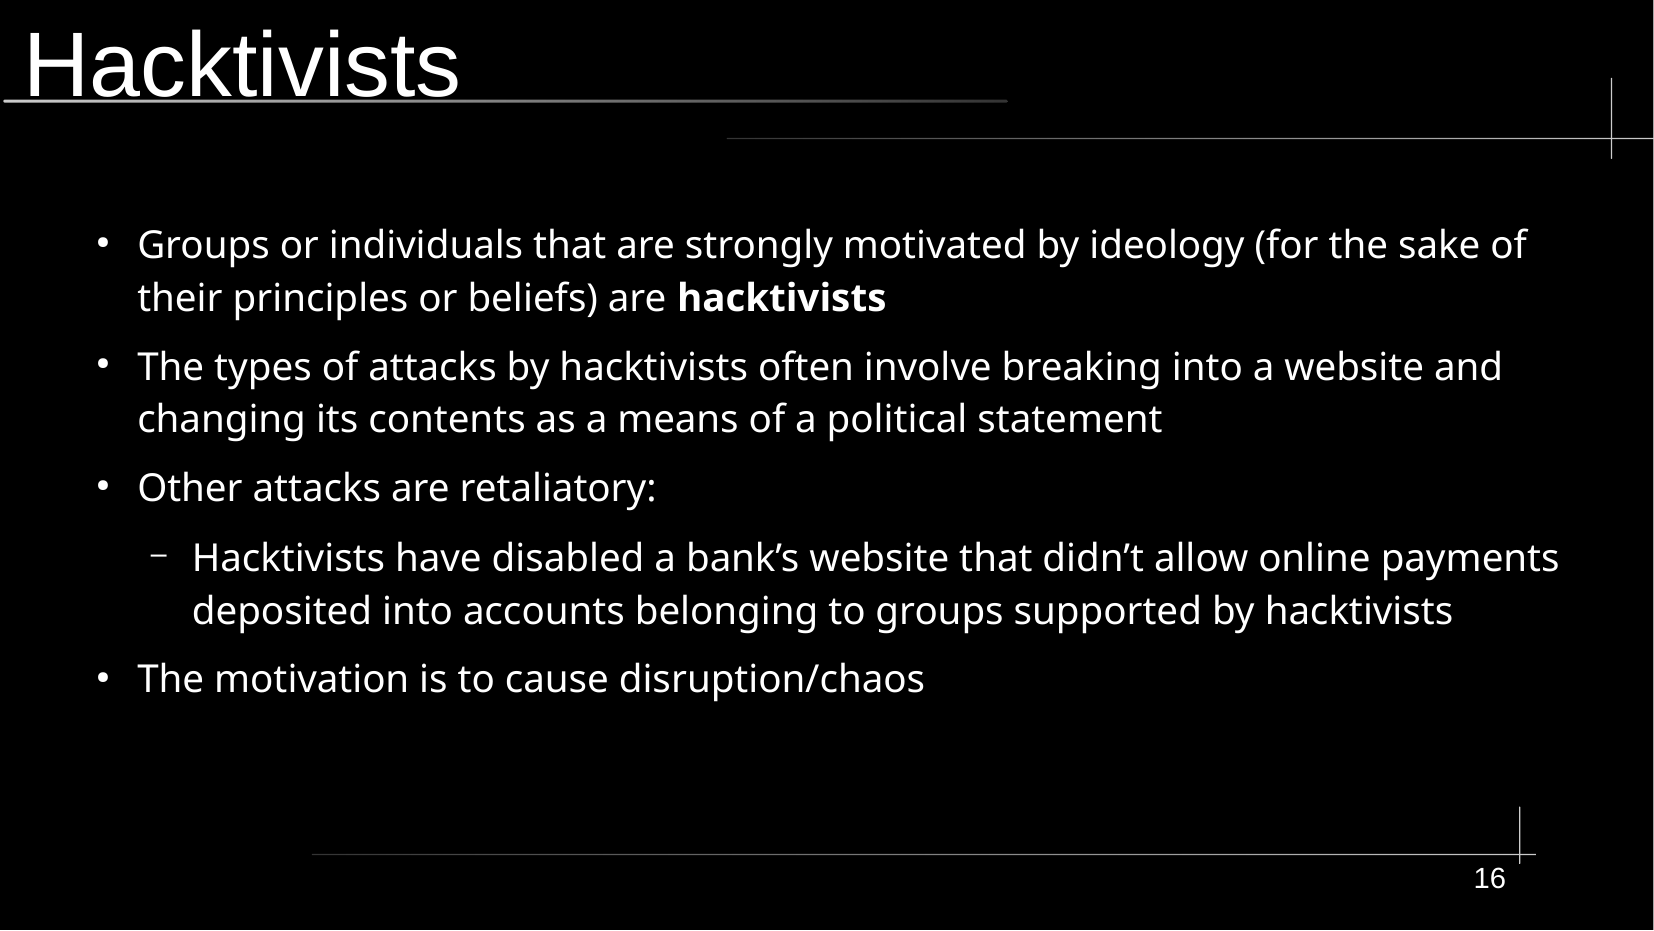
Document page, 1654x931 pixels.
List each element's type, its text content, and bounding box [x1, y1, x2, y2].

title Hacktivists [23, 11, 1589, 119]
list Groups or individuals that are strongly motivated by ideology (for the sake of their principles or beliefs) are hacktivists The types of attacks by hacktivists often involve breaking into a website and changing its contents as a means of a political statement Other attacks are retaliatory: Hacktivists have disabled a bank’s website that didn’t allow online payments deposited into accounts belonging to groups supported by hacktivists The motivation is to cause disruption/chaos [82, 217, 1571, 758]
